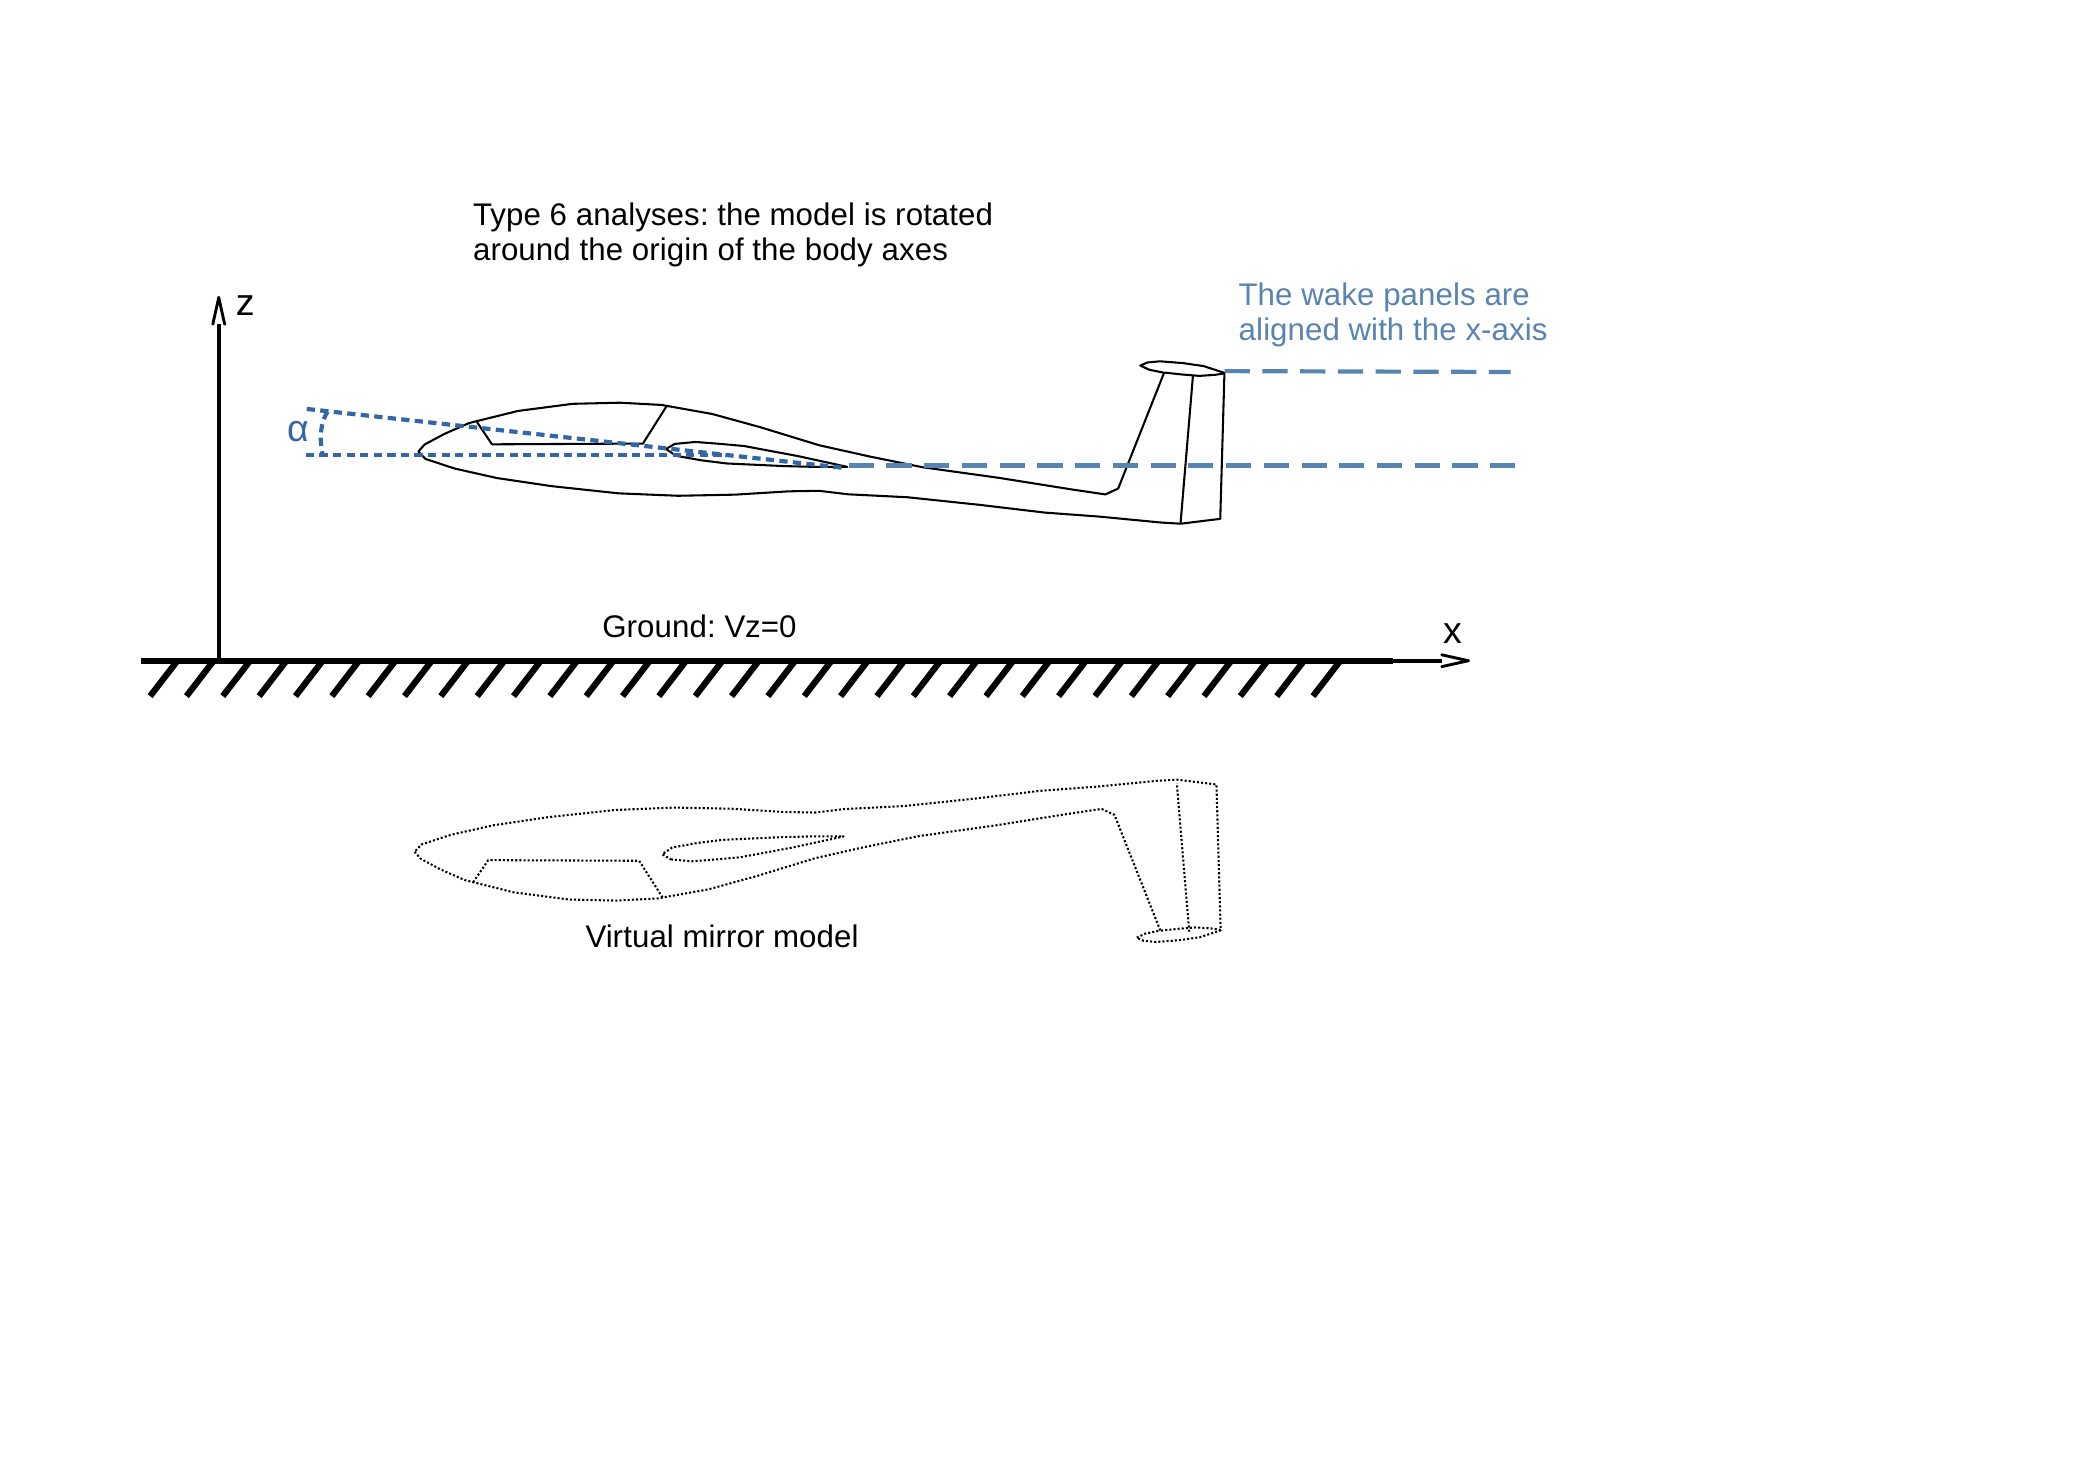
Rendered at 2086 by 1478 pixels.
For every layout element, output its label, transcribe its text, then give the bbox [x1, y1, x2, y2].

text_box Type 6 analyses: the model is rotated around the origin of the body axes [458, 189, 1018, 275]
text_box The wake panels are aligned with the x-axis [1224, 269, 1564, 355]
text_box x [1428, 601, 1487, 661]
text_box z [221, 274, 279, 334]
text_box Ground: Vz=0 [587, 601, 850, 652]
text_box α [272, 399, 331, 459]
text_box Virtual mirror model [570, 911, 875, 962]
